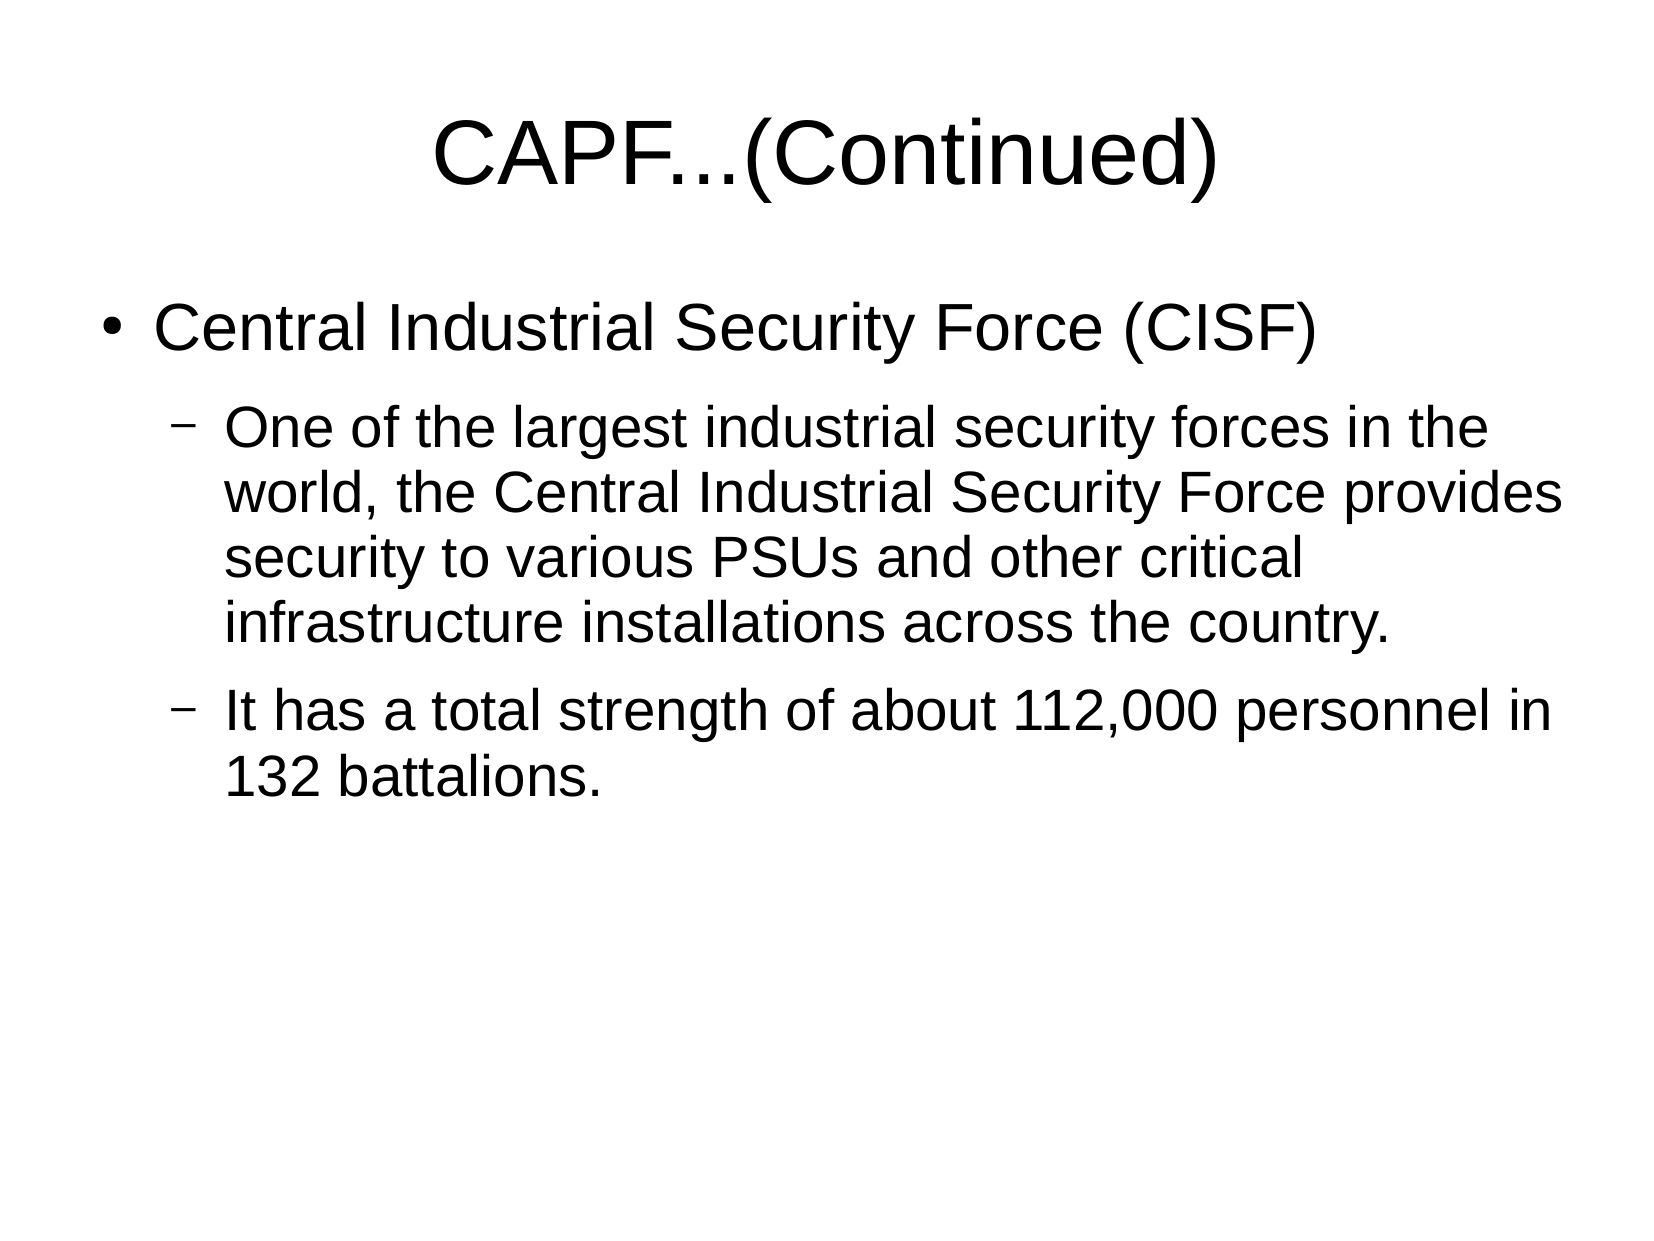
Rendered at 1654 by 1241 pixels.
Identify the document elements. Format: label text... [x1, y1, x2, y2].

list Central Industrial Security Force (CISF) One of the largest industrial security forces in the world, the Central Industrial Security Force provides security to various PSUs and other critical infrastructure installations across the country. It has a total strength of about 112,000 personnel in 132 battalions. [82, 290, 1571, 1010]
title CAPF...(Continued) [82, 49, 1571, 257]
